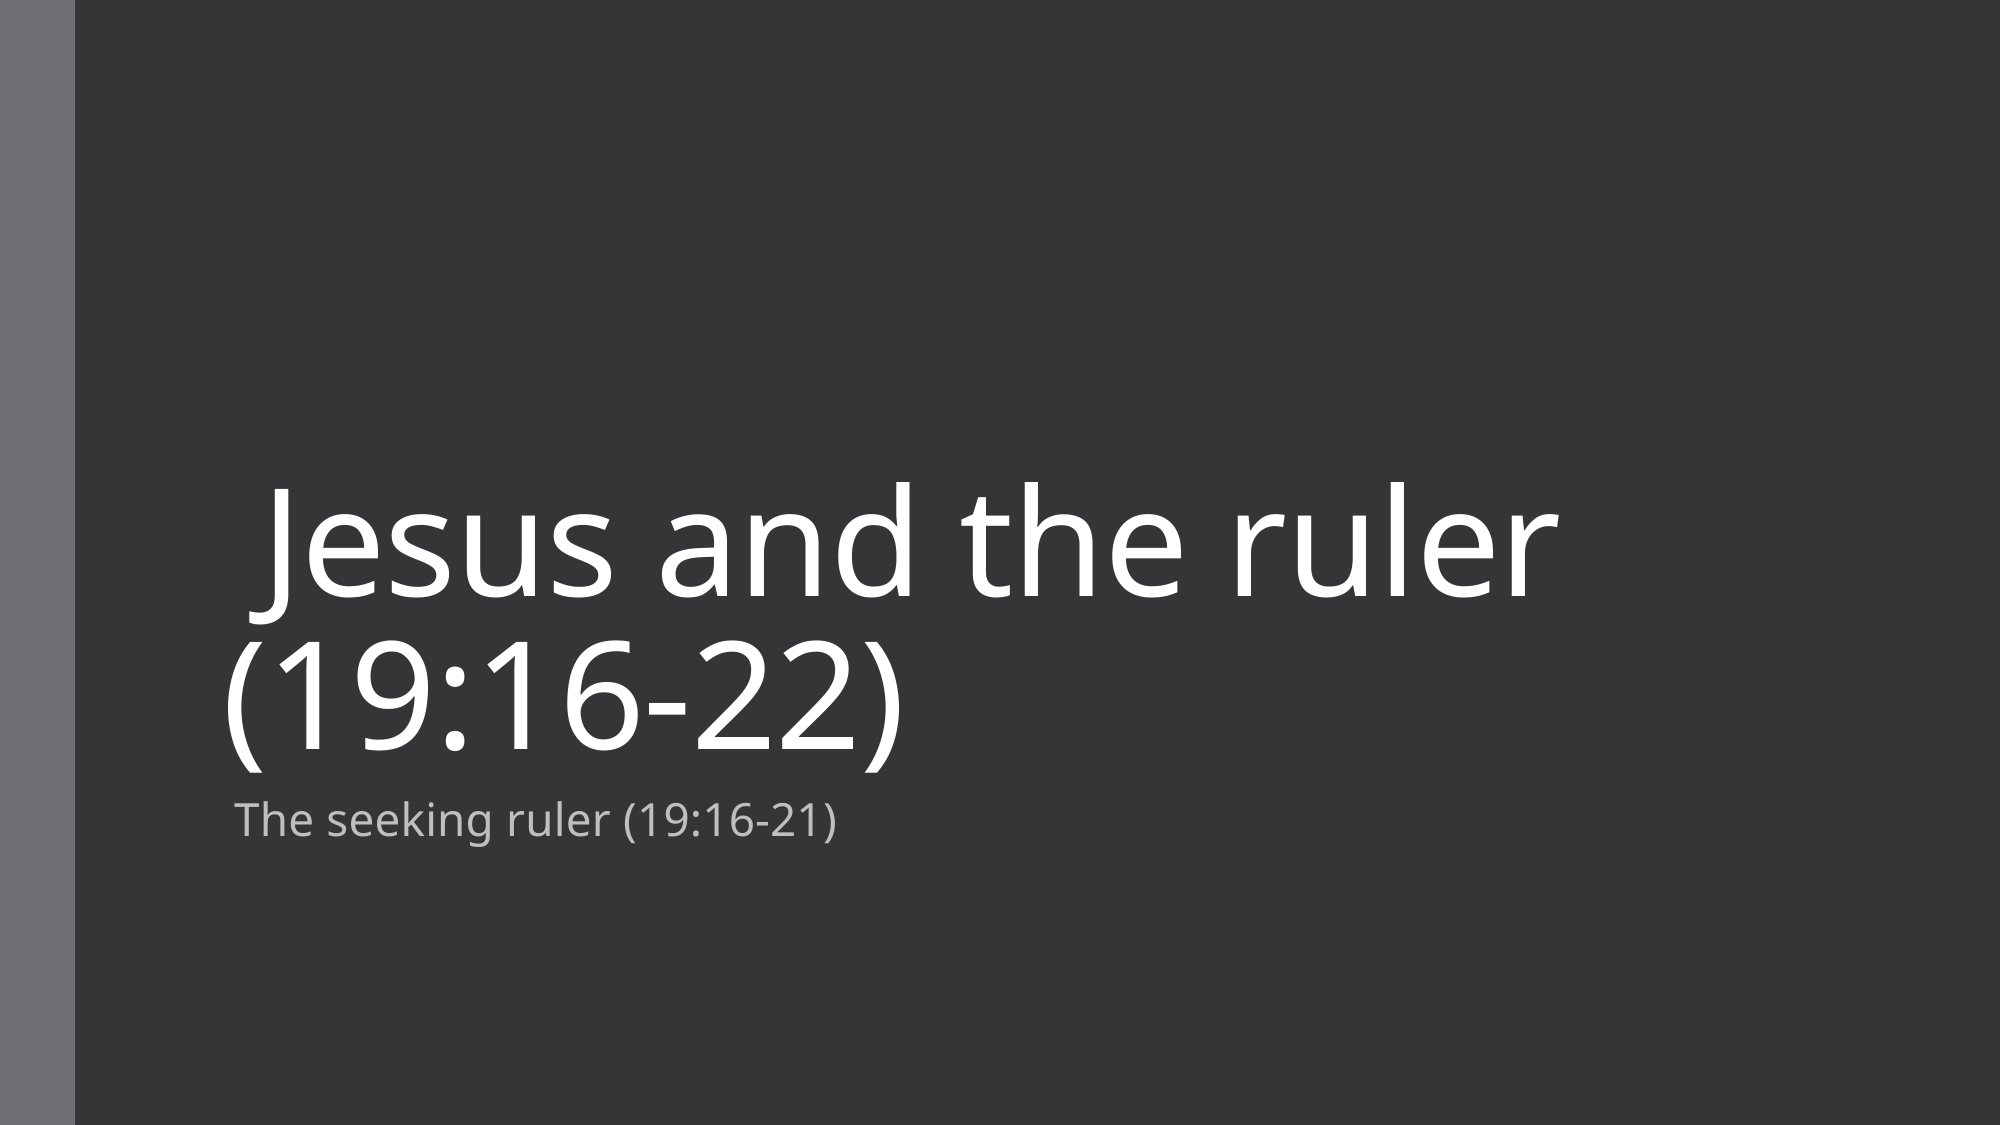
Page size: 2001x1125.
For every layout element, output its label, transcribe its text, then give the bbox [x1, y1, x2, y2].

title Jesus and the ruler (19:16-22) [206, 124, 1752, 787]
subtitle The seeking ruler (19:16-21) [206, 787, 1752, 1066]
